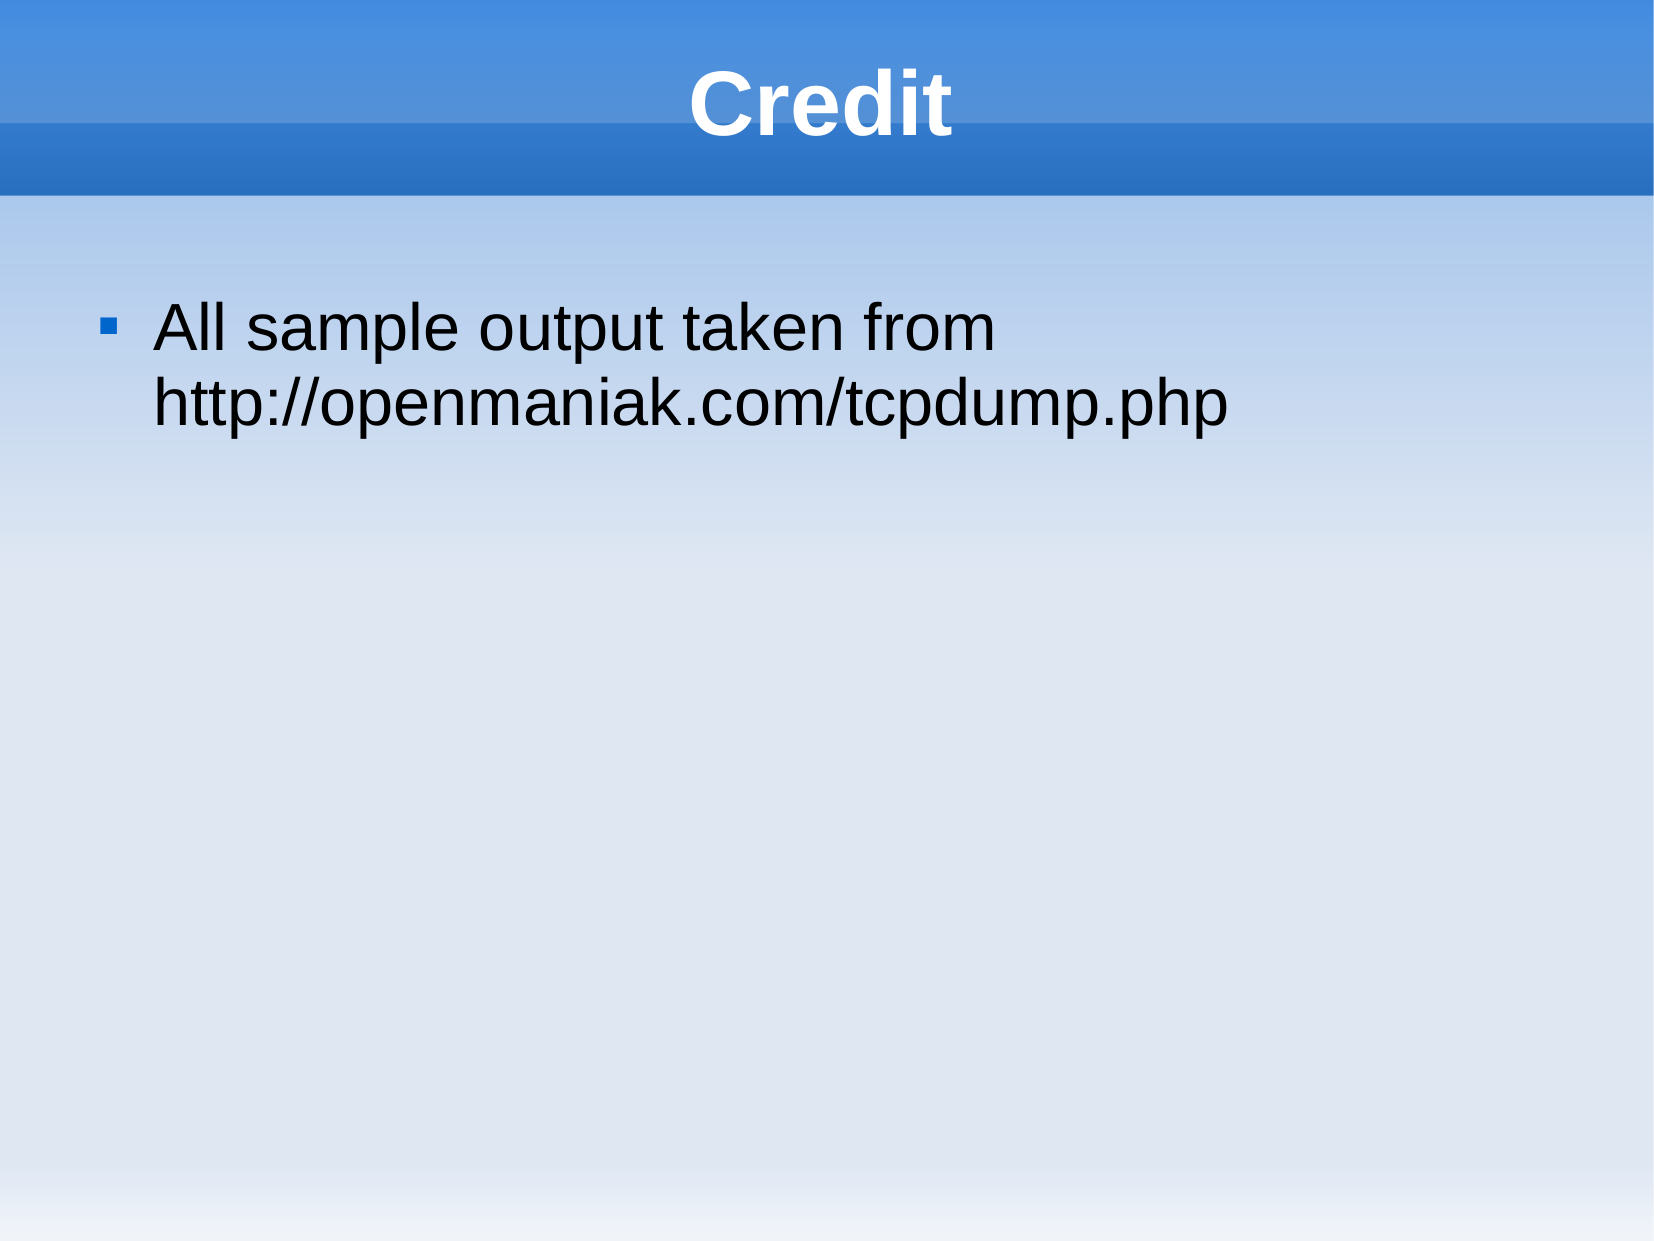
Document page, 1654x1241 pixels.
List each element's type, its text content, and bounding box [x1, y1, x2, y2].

list All sample output taken from http://openmaniak.com/tcpdump.php [82, 290, 1571, 1109]
picture [0, 0, 1654, 1241]
title Credit [76, 0, 1565, 208]
